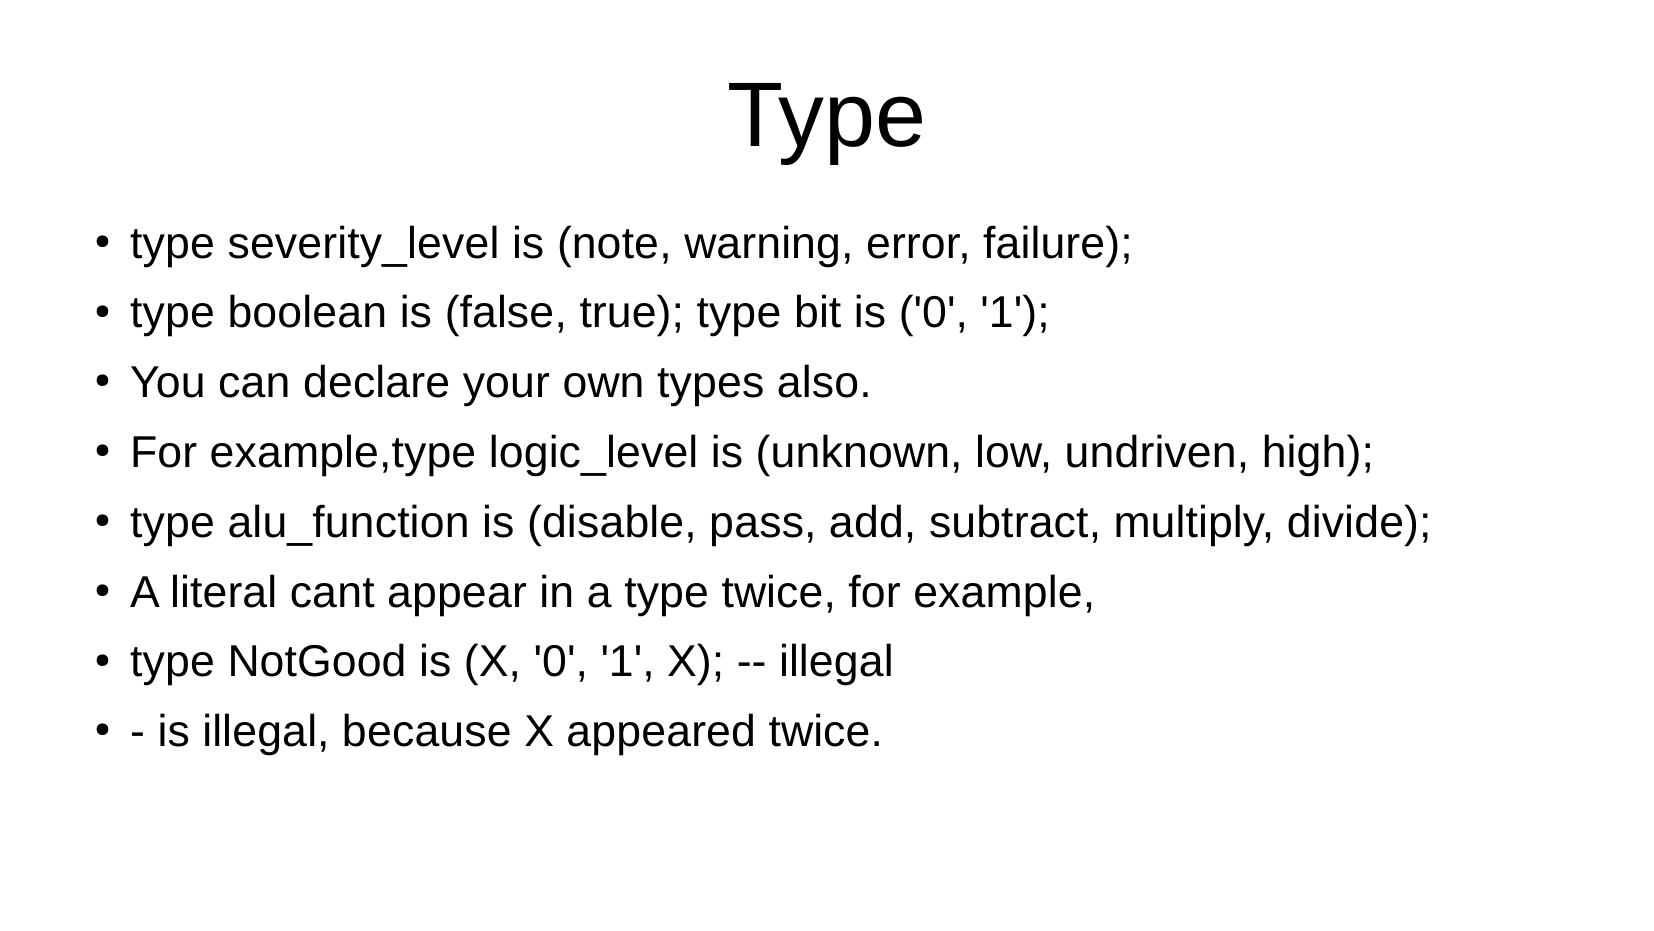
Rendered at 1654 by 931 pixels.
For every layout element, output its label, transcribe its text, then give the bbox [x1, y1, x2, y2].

list type severity_level is (note, warning, error, failure); type boolean is (false, true); type bit is ('0', '1'); You can declare your own types also. For example,type logic_level is (unknown, low, undriven, high); type alu_function is (disable, pass, add, subtract, multiply, divide); A literal cant appear in a type twice, for example, type NotGood is (X, '0', '1', X); -- illegal - is illegal, because X appeared twice. [82, 217, 1571, 758]
title Type [82, 37, 1571, 193]
